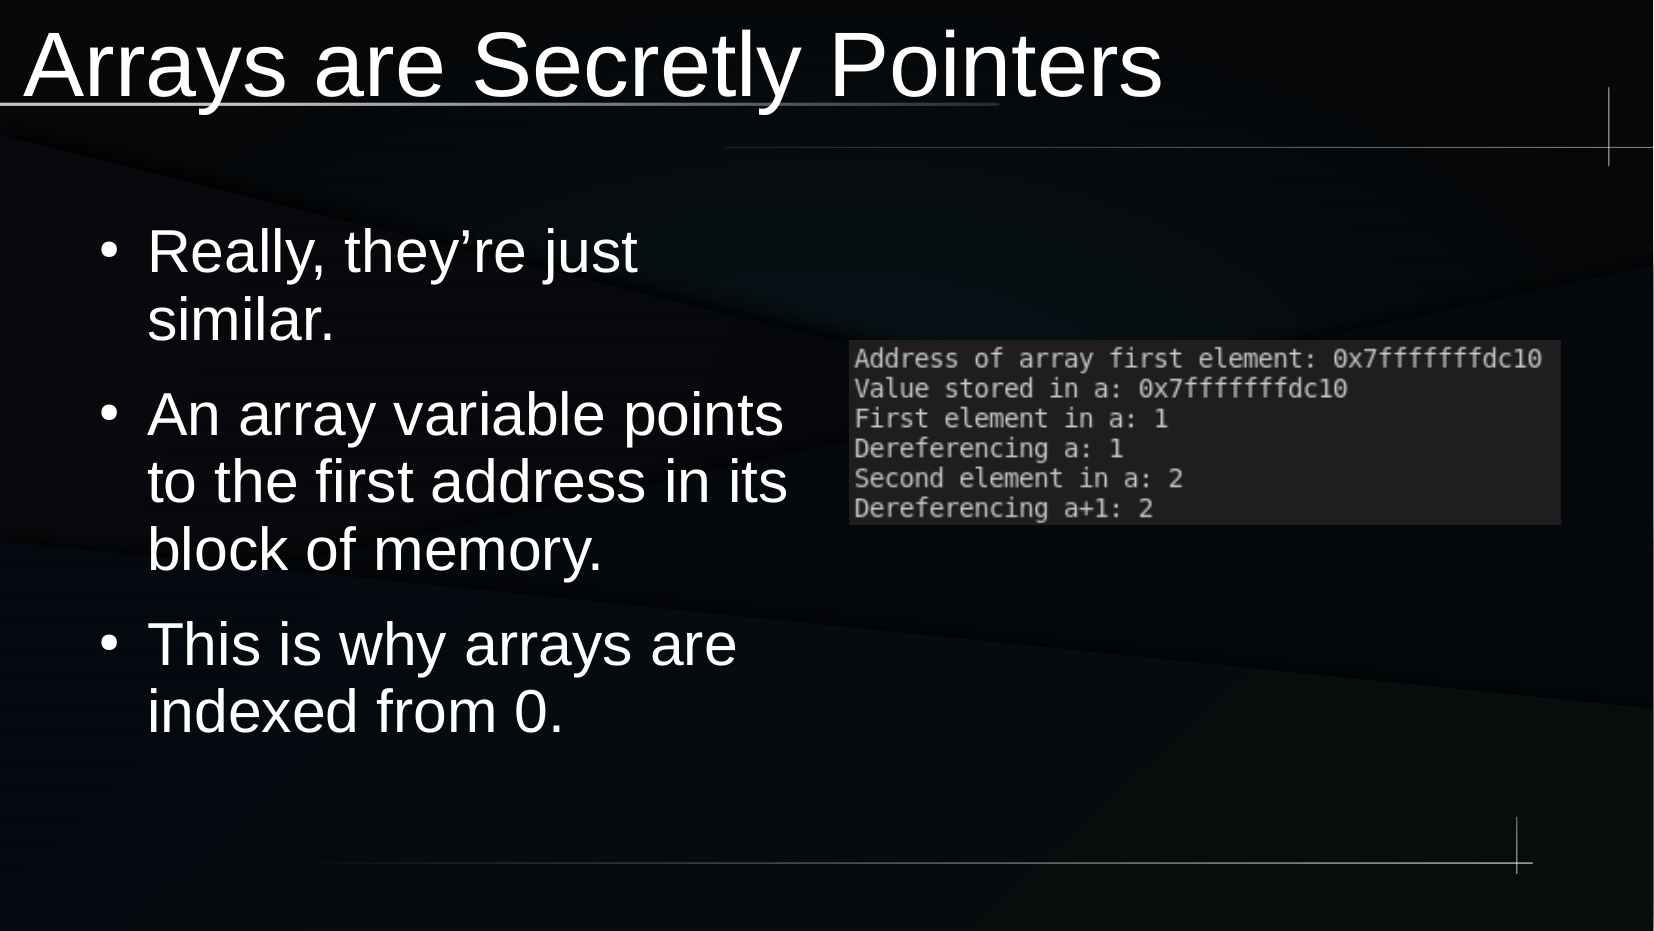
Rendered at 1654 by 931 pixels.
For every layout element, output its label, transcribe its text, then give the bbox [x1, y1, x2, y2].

picture [0, 0, 1654, 931]
list Really, they’re just similar. An array variable points to the first address in its block of memory. This is why arrays are indexed from 0. [82, 217, 809, 758]
title Arrays are Secretly Pointers [23, 11, 1589, 119]
